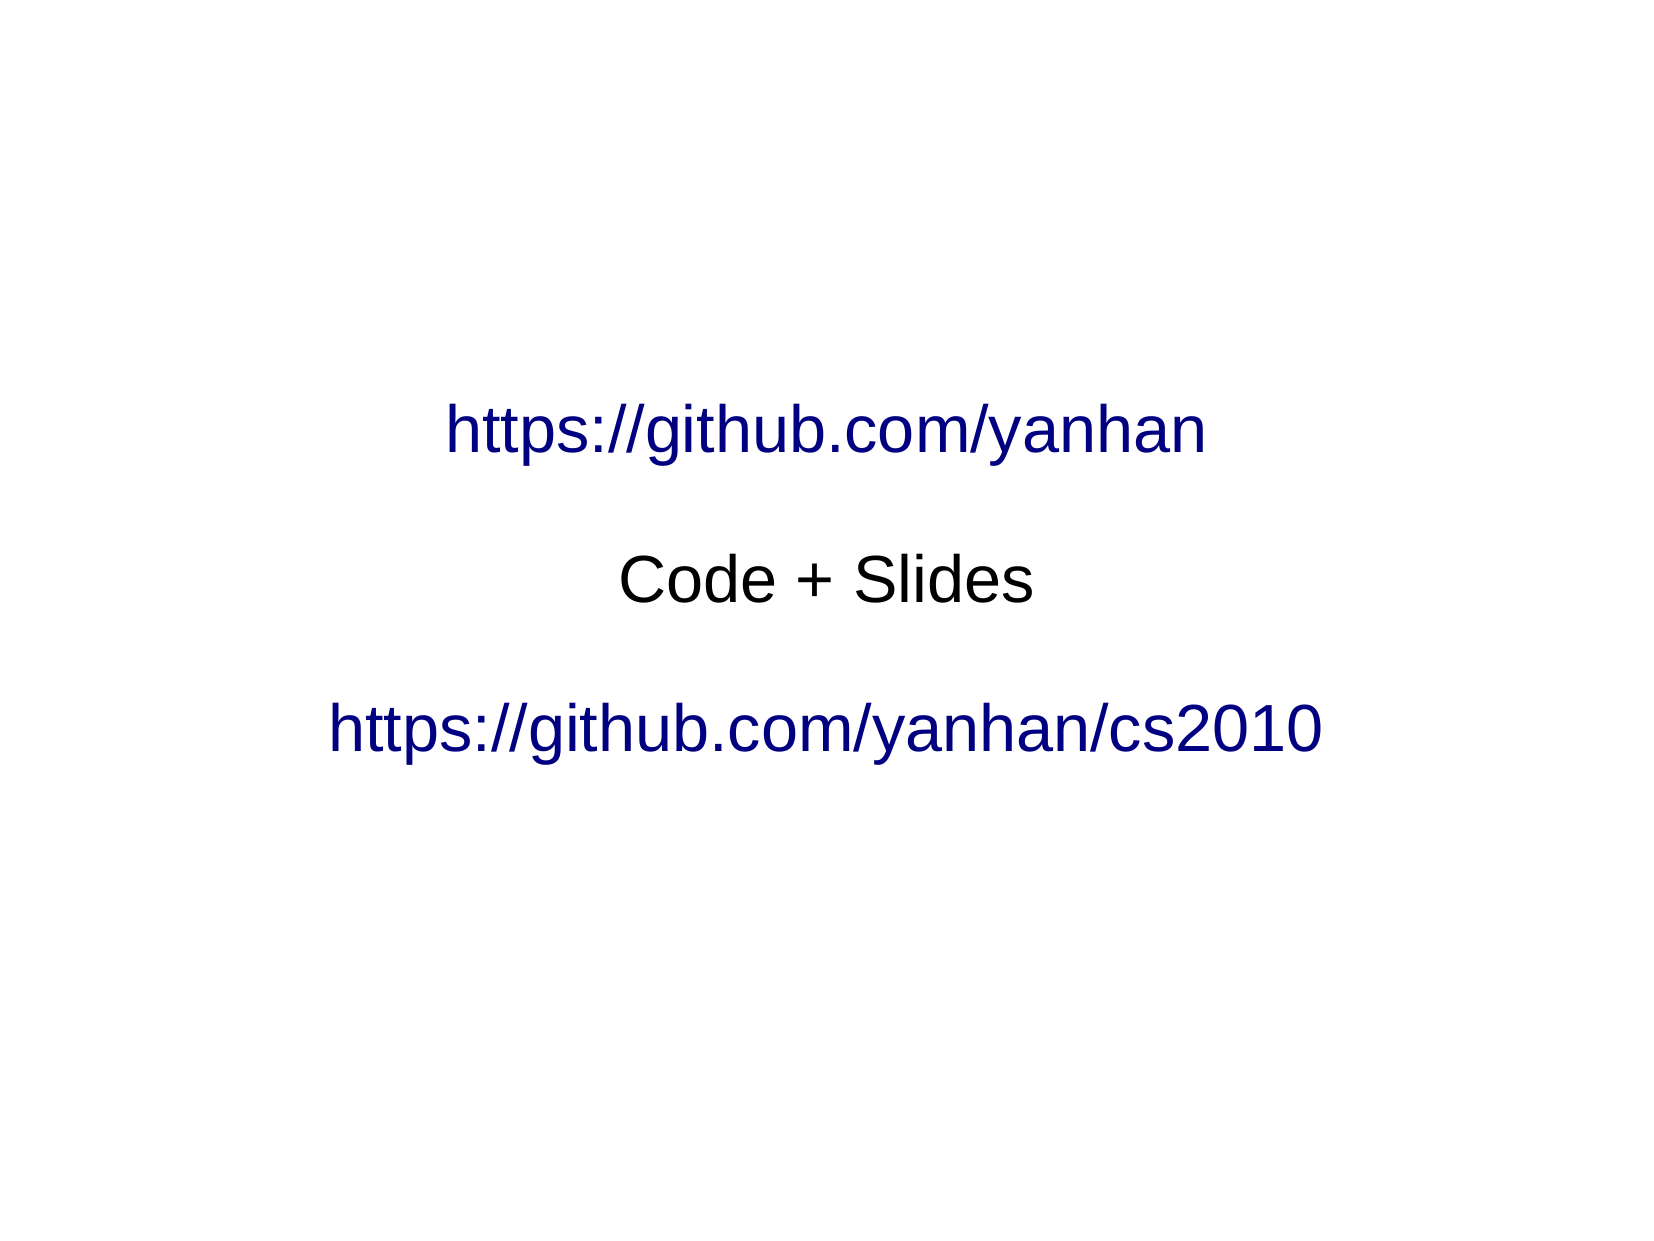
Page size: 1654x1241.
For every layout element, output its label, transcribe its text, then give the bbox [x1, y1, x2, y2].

subtitle https://github.com/yanhan Code + Slides https://github.com/yanhan/cs2010 [82, 49, 1571, 1109]
